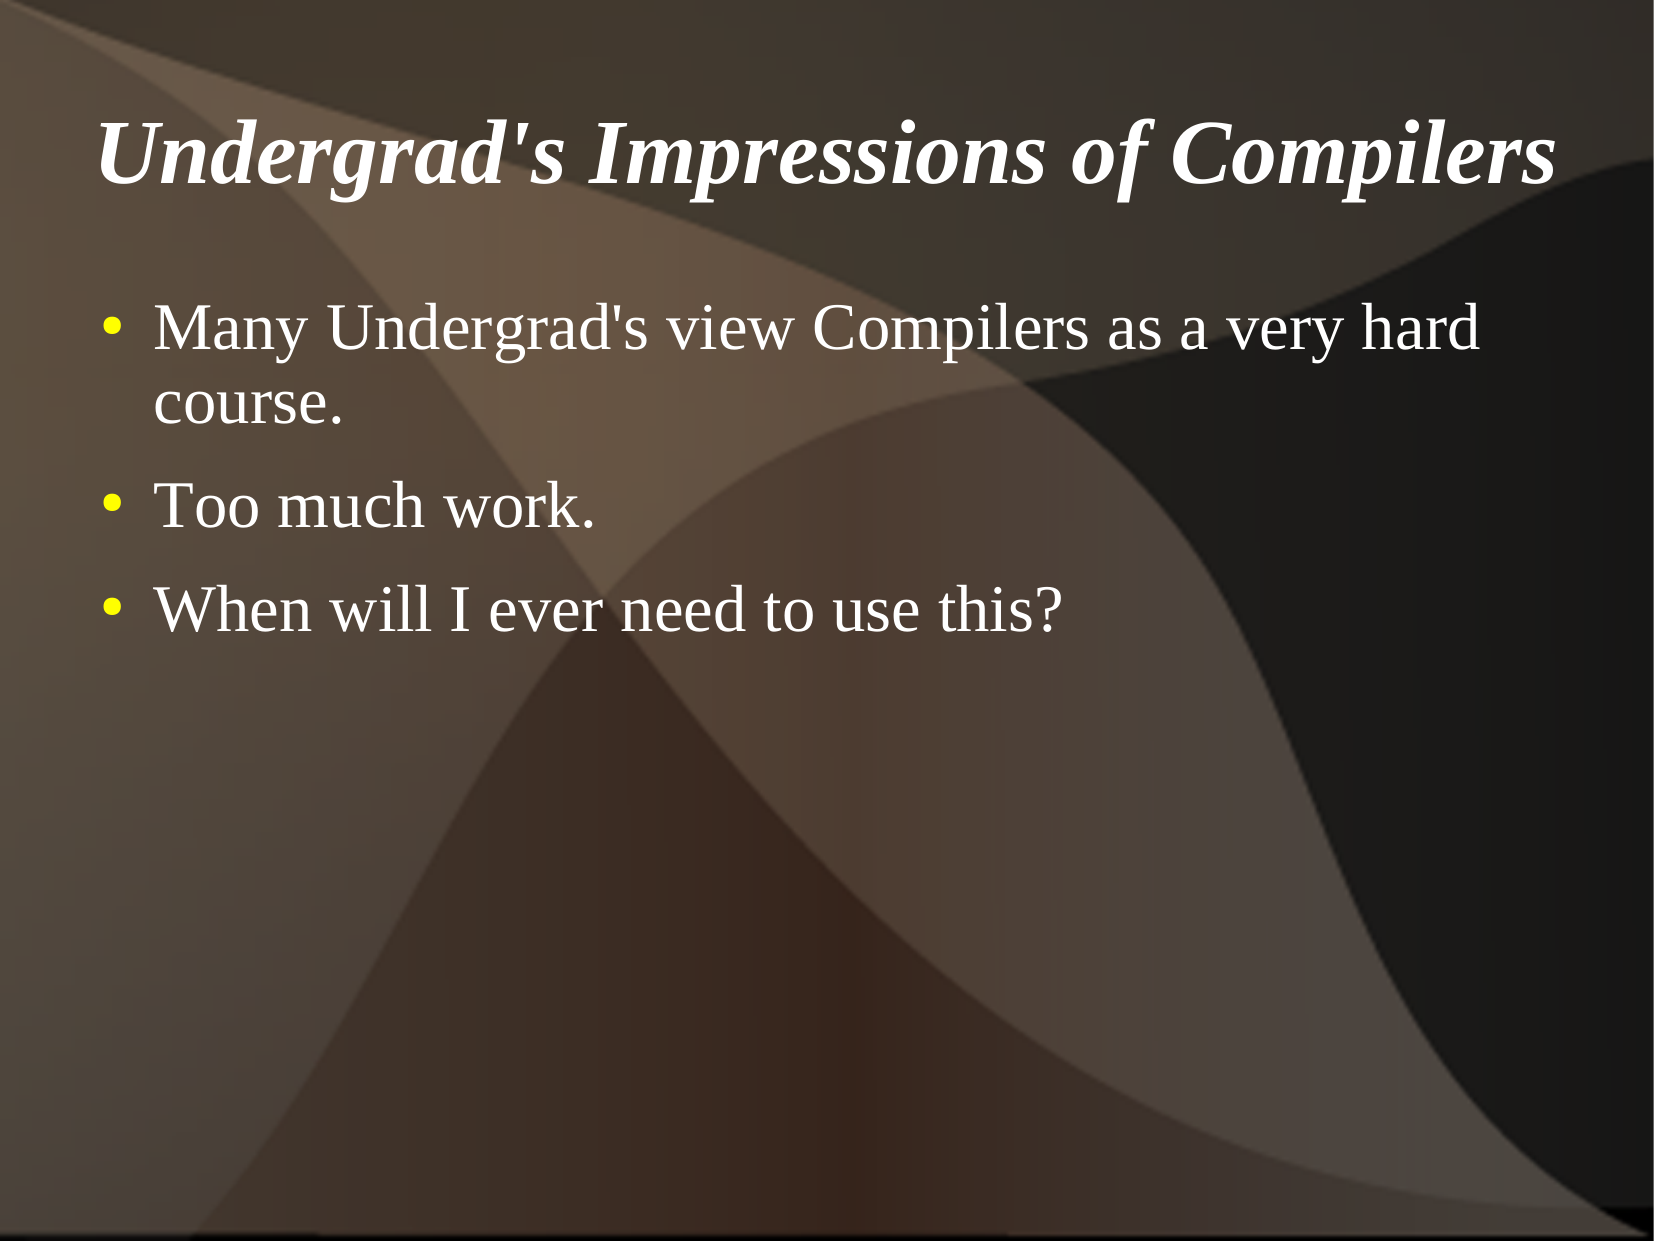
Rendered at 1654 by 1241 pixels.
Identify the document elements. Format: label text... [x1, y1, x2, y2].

picture [0, 0, 1654, 1241]
title Undergrad's Impressions of Compilers [82, 49, 1571, 257]
list Many Undergrad's view Compilers as a very hard course. Too much work. When will I ever need to use this? [82, 290, 1571, 1094]
